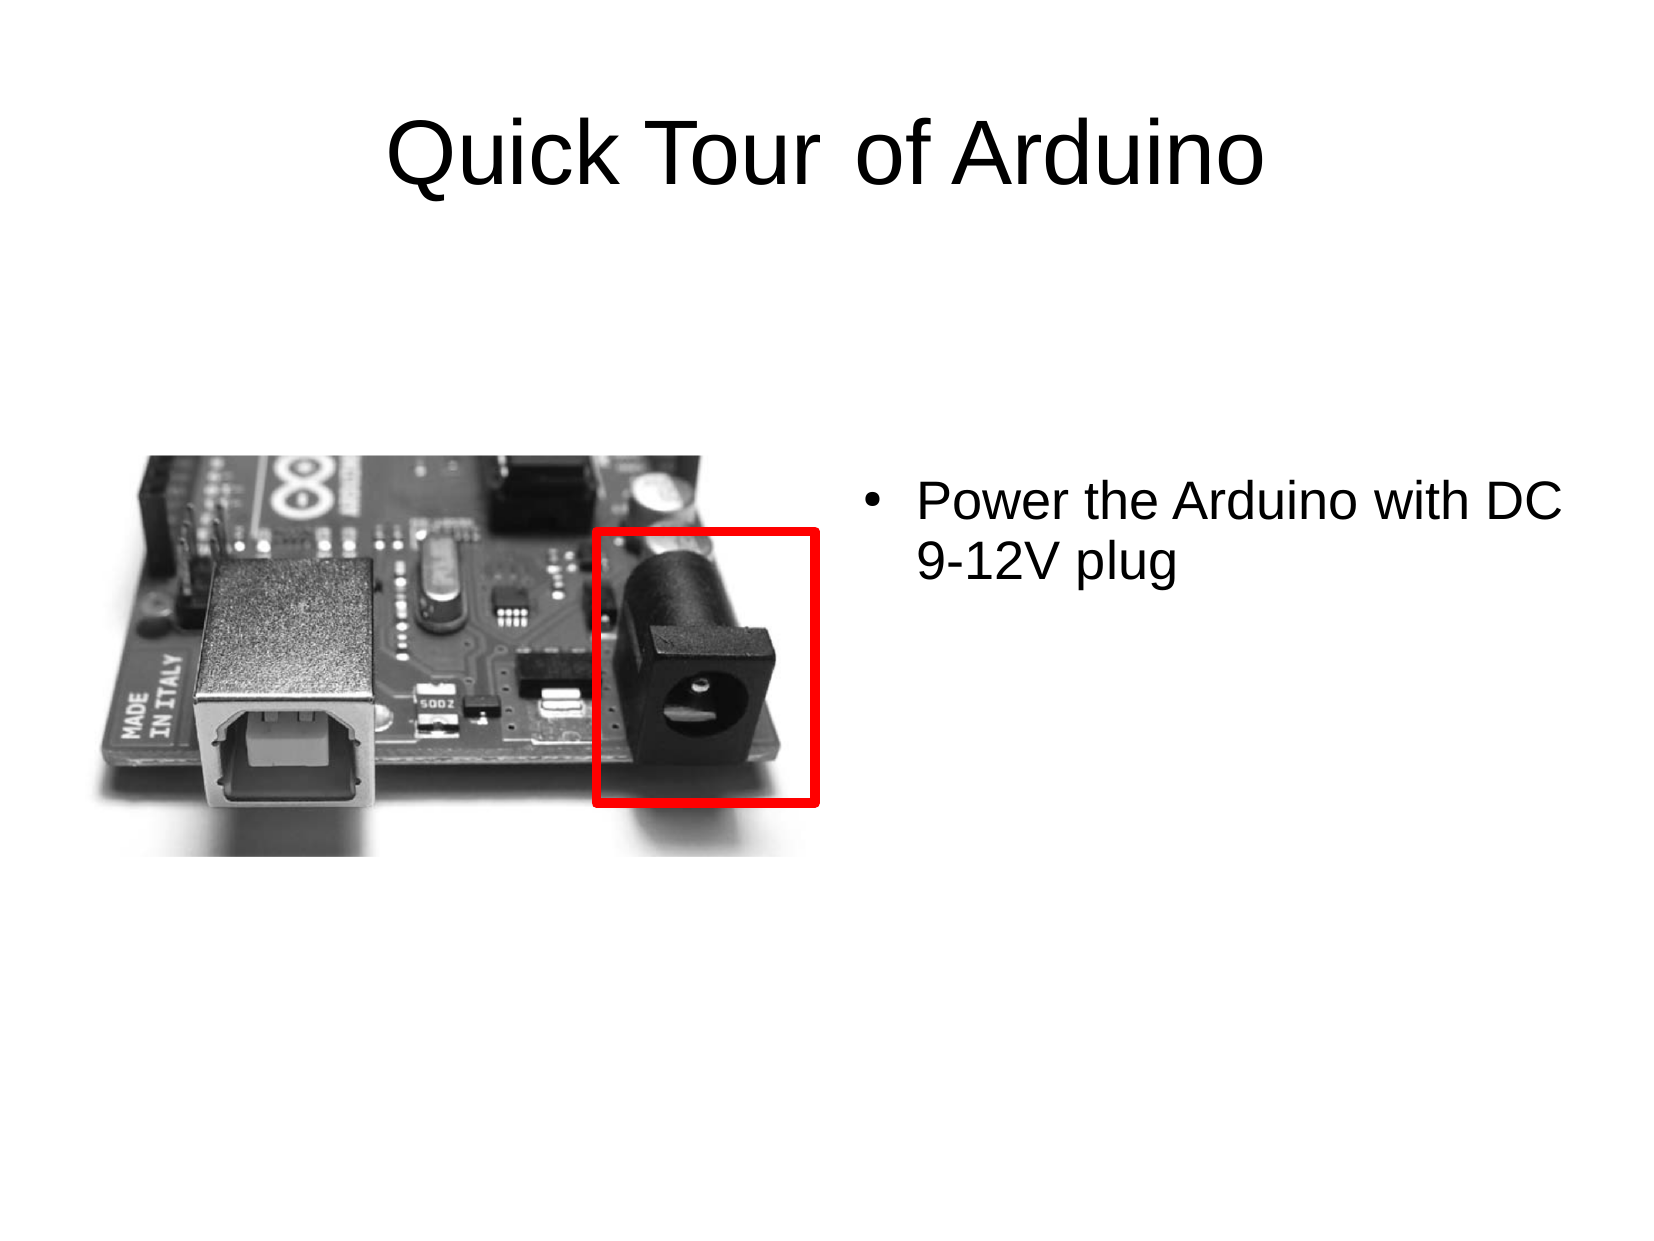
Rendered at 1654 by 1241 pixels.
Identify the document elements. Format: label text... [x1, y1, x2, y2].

list Power the Arduino with DC 9-12V plug [845, 290, 1572, 1010]
picture [601, 536, 809, 798]
title Quick Tour of Arduino [82, 49, 1571, 257]
picture [82, 443, 809, 857]
